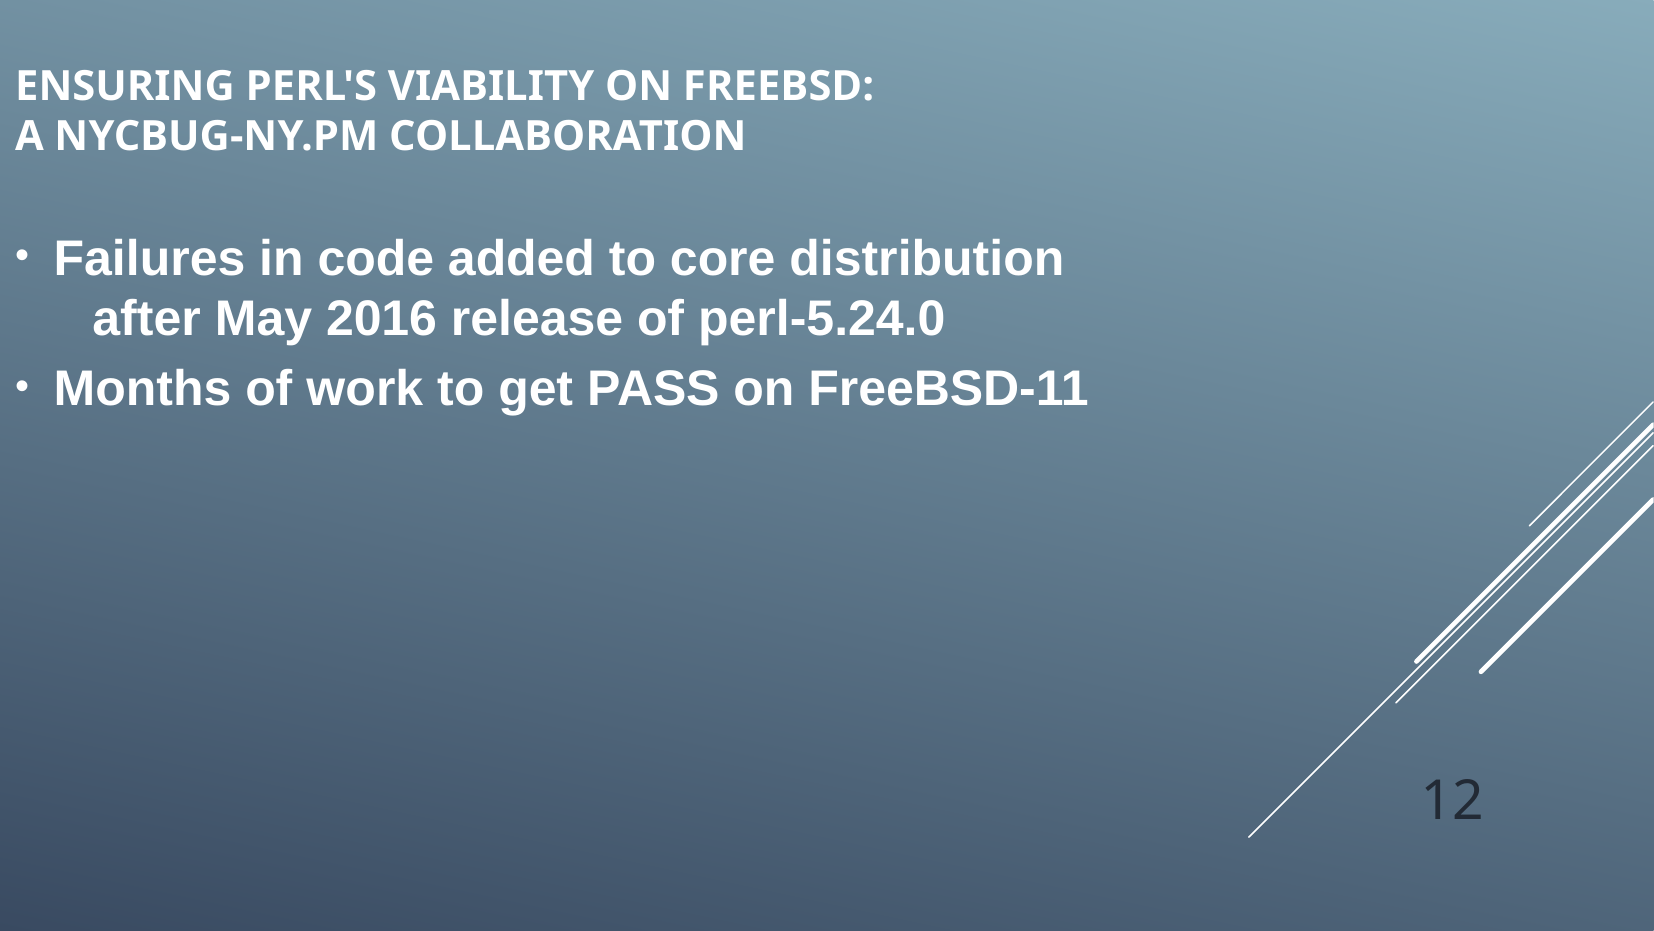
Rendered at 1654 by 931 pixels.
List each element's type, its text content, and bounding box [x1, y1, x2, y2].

title Ensuring Perl's Viability on FreeBSD: A NYCBUG-NY.PM Collaboration [0, 36, 1148, 180]
subtitle Failures in code added to core distribution after May 2016 release of perl-5.24.0 Months of work to get PASS on FreeBSD-11 [0, 217, 1489, 871]
